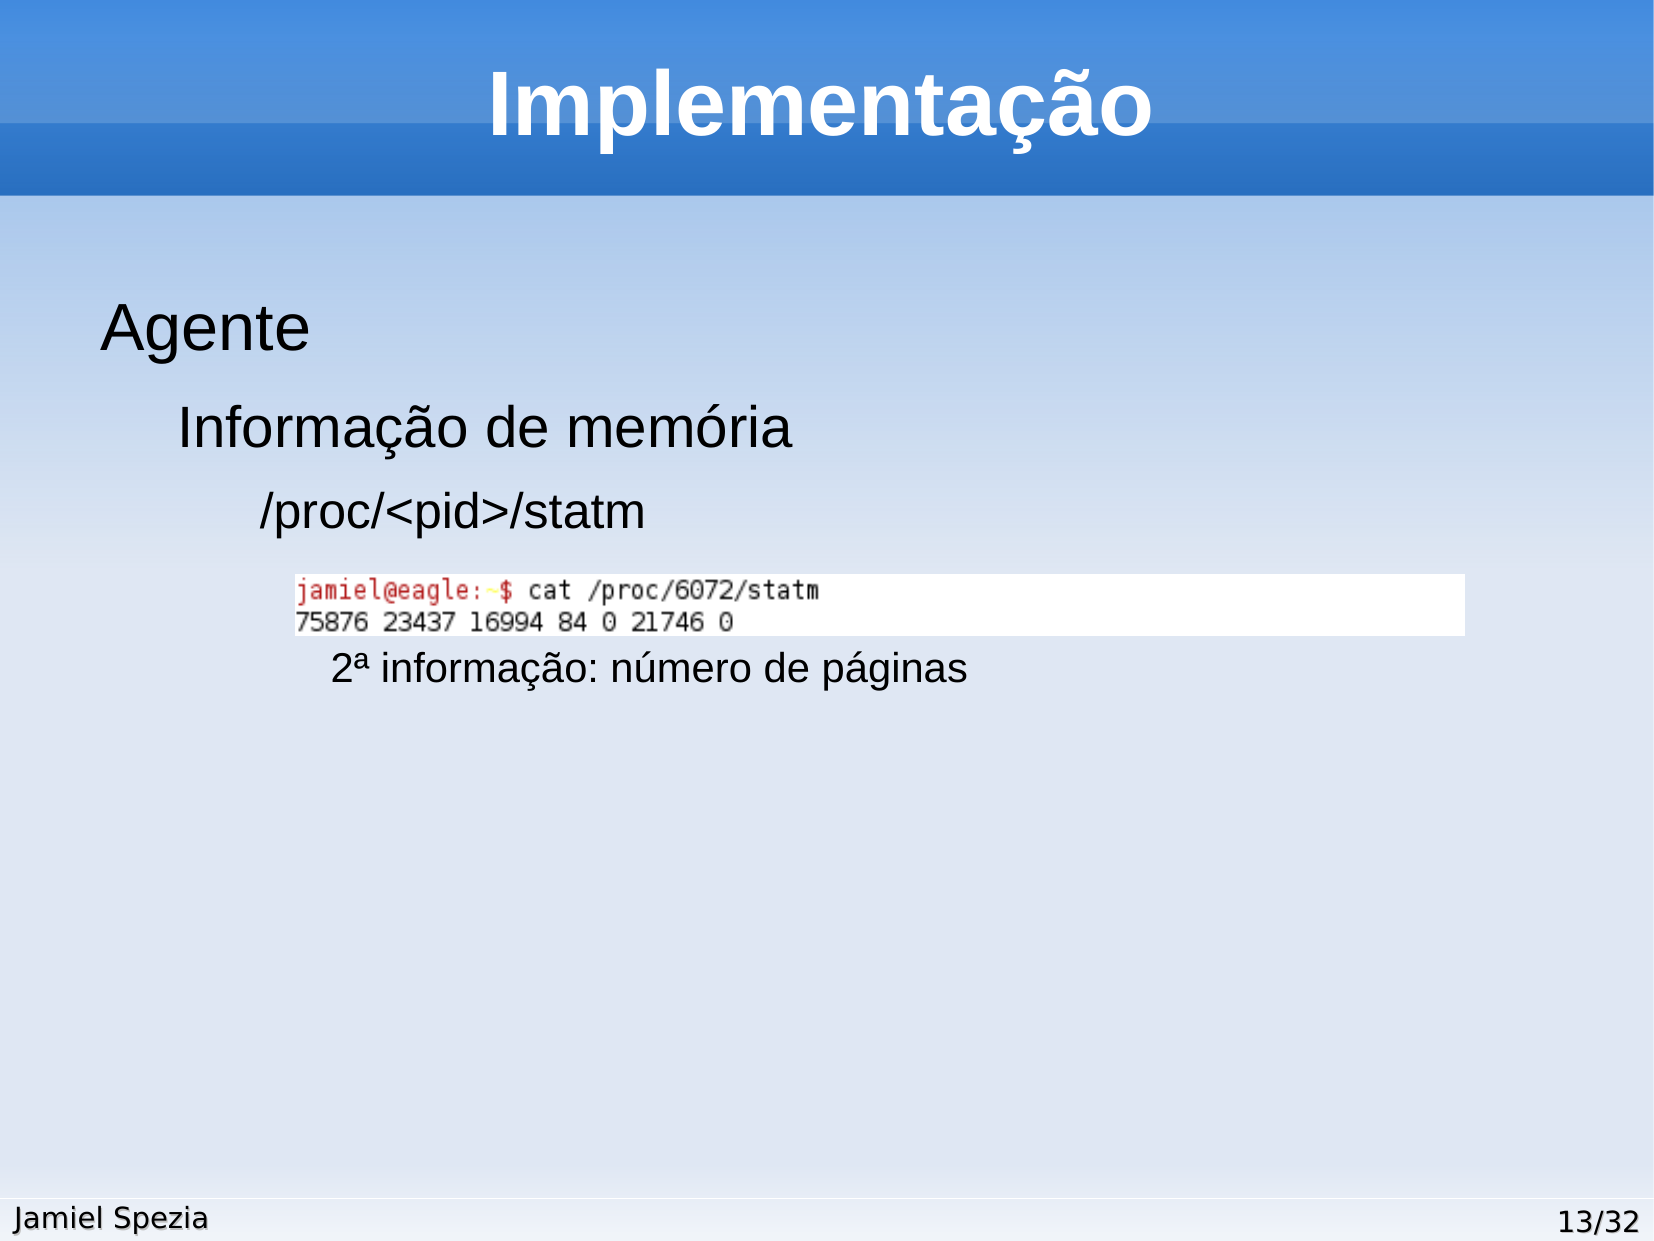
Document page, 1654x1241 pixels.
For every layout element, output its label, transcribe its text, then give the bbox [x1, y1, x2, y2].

picture [0, 0, 1654, 1198]
title Implementação [76, 0, 1566, 208]
picture [0, 1199, 1654, 1241]
list Agente Informação de memória /proc/<pid>/statm 2ª informação: número de páginas [82, 290, 1571, 1094]
